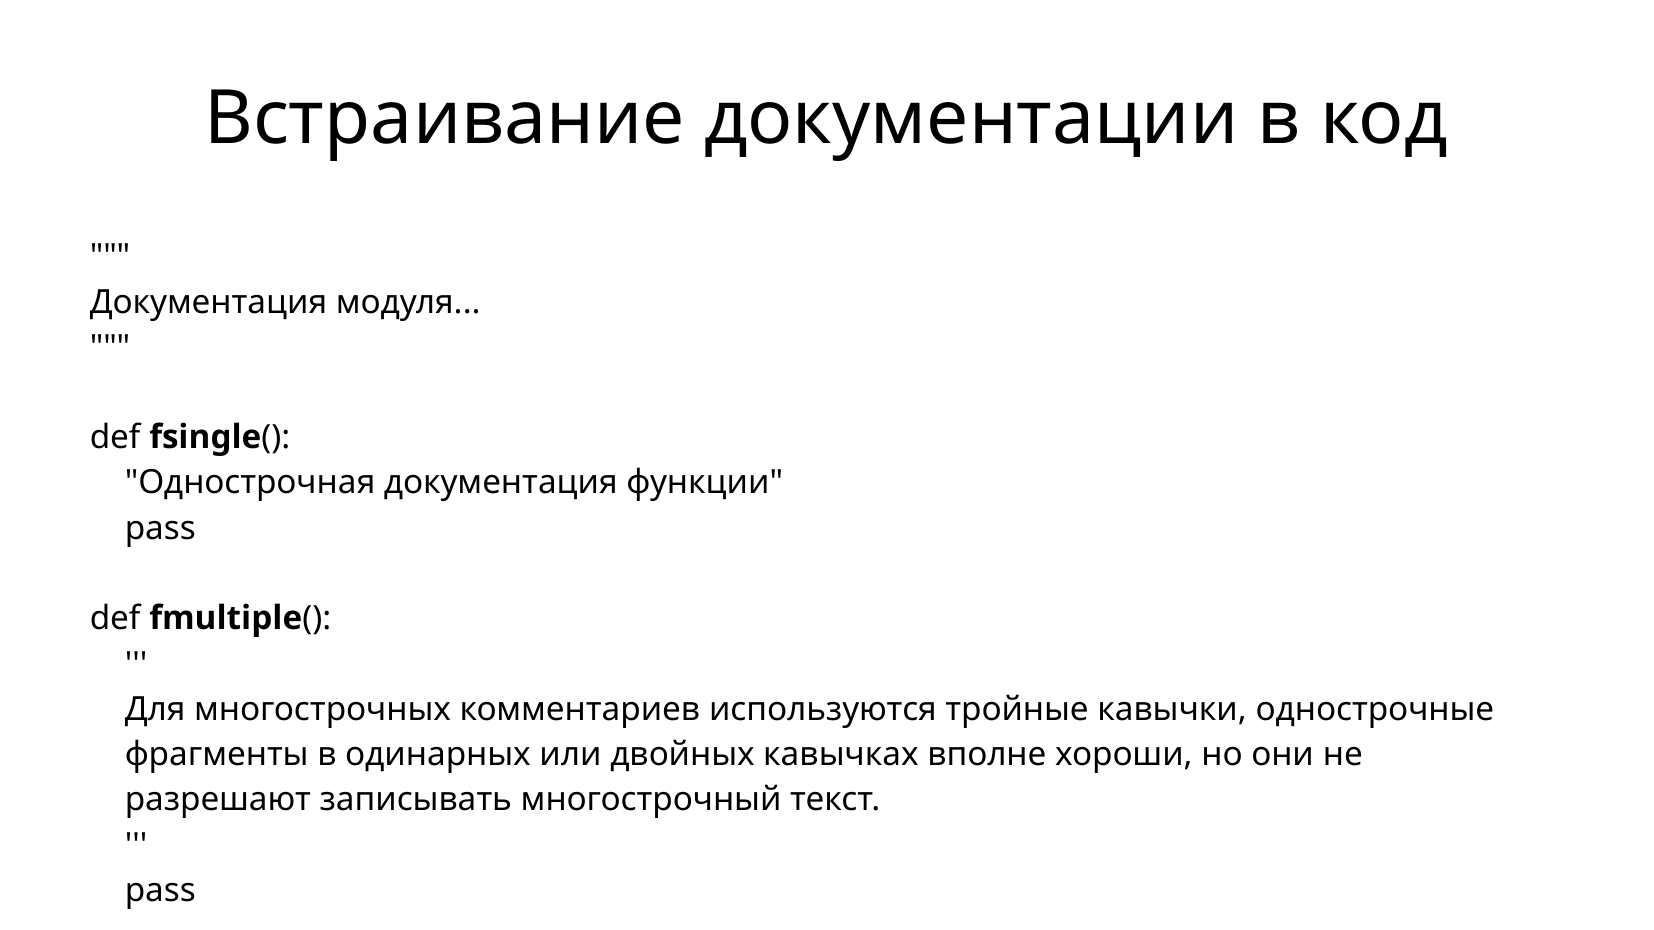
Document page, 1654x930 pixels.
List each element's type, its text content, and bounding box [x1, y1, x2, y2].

title Встраивание документации в код [82, 37, 1571, 193]
text_box """ Документация модуля... """ def fsingle(): "Однострочная документация функции" pass def fmultiple(): ''' Для многострочных комментариев используются тройные кавычки, однострочные фрагменты в одинарных или двойных кавычках вполне хороши, но они не разрешают записывать многострочный текст. ''' pass [75, 225, 1613, 901]
